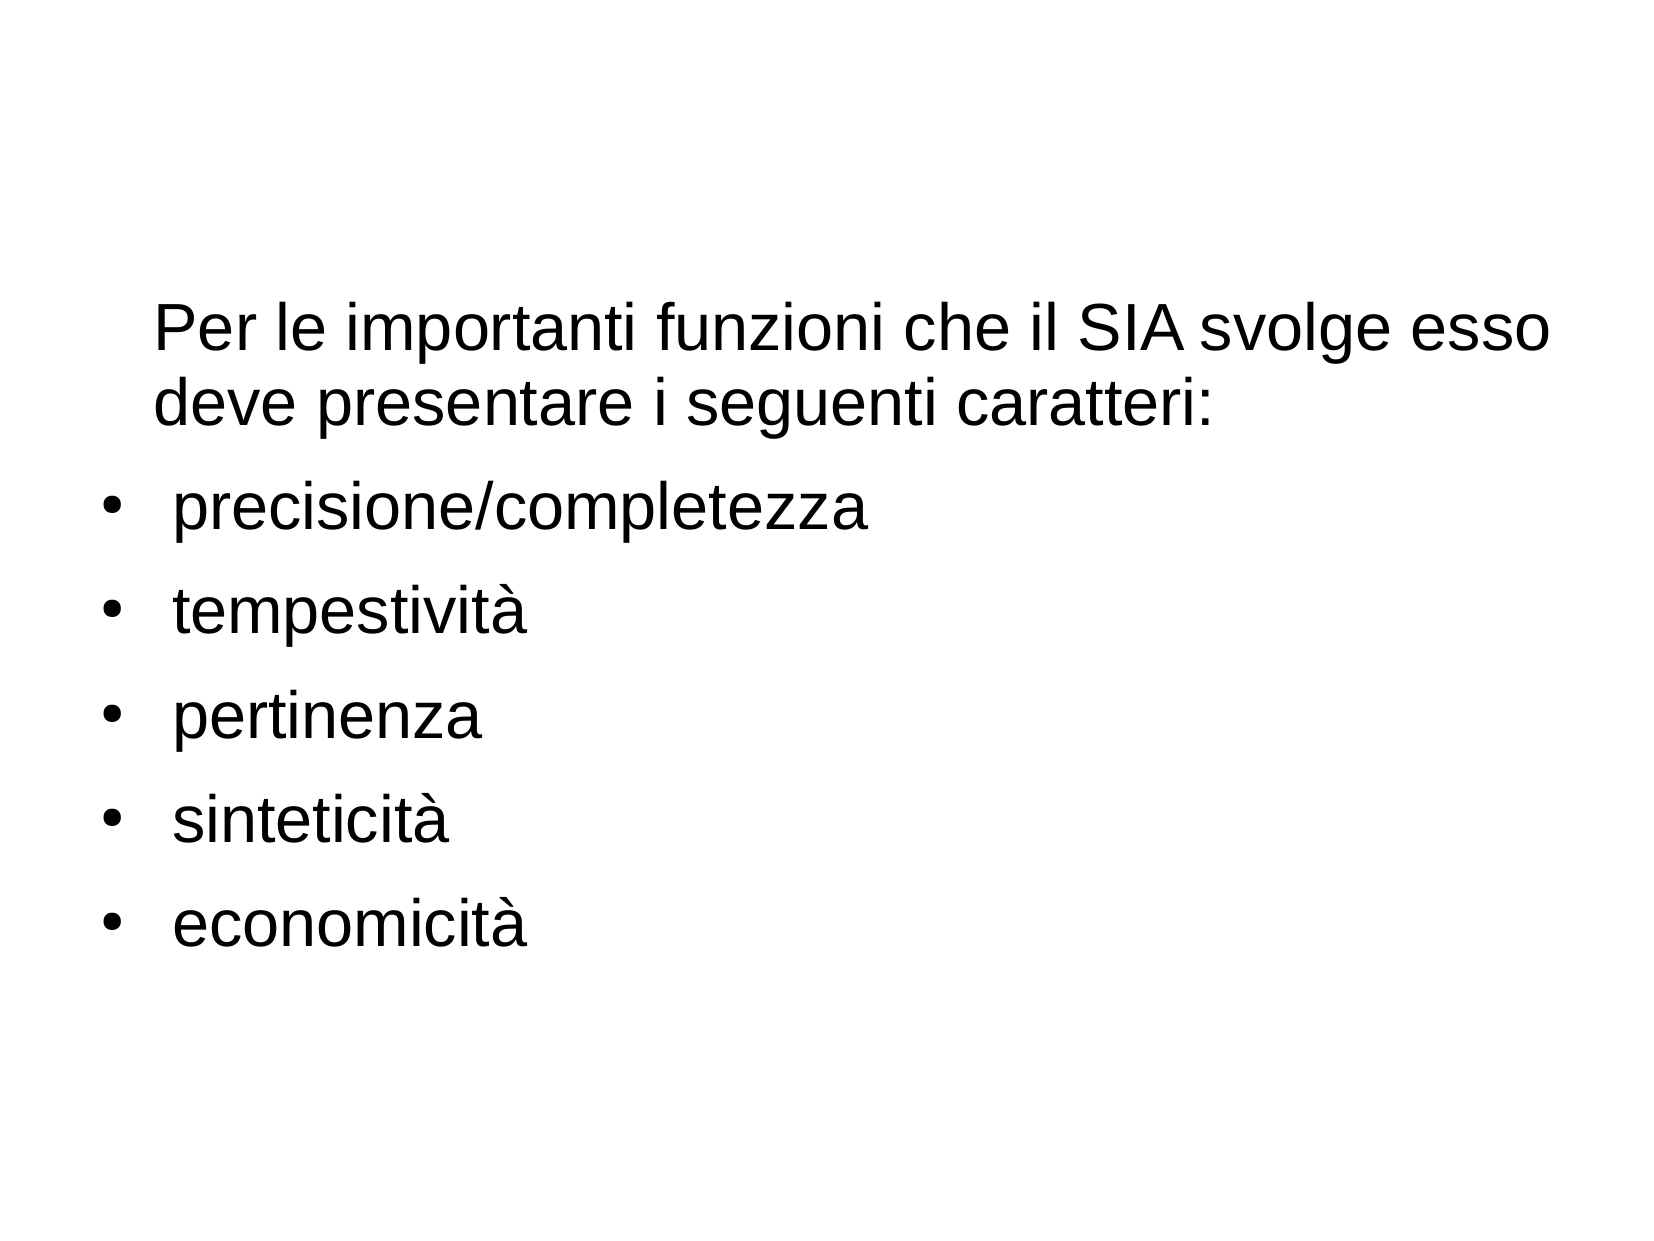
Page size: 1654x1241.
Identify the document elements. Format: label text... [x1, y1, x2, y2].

list Per le importanti funzioni che il SIA svolge esso deve presentare i seguenti caratteri: precisione/completezza tempestività pertinenza sinteticità economicità [82, 290, 1571, 1182]
